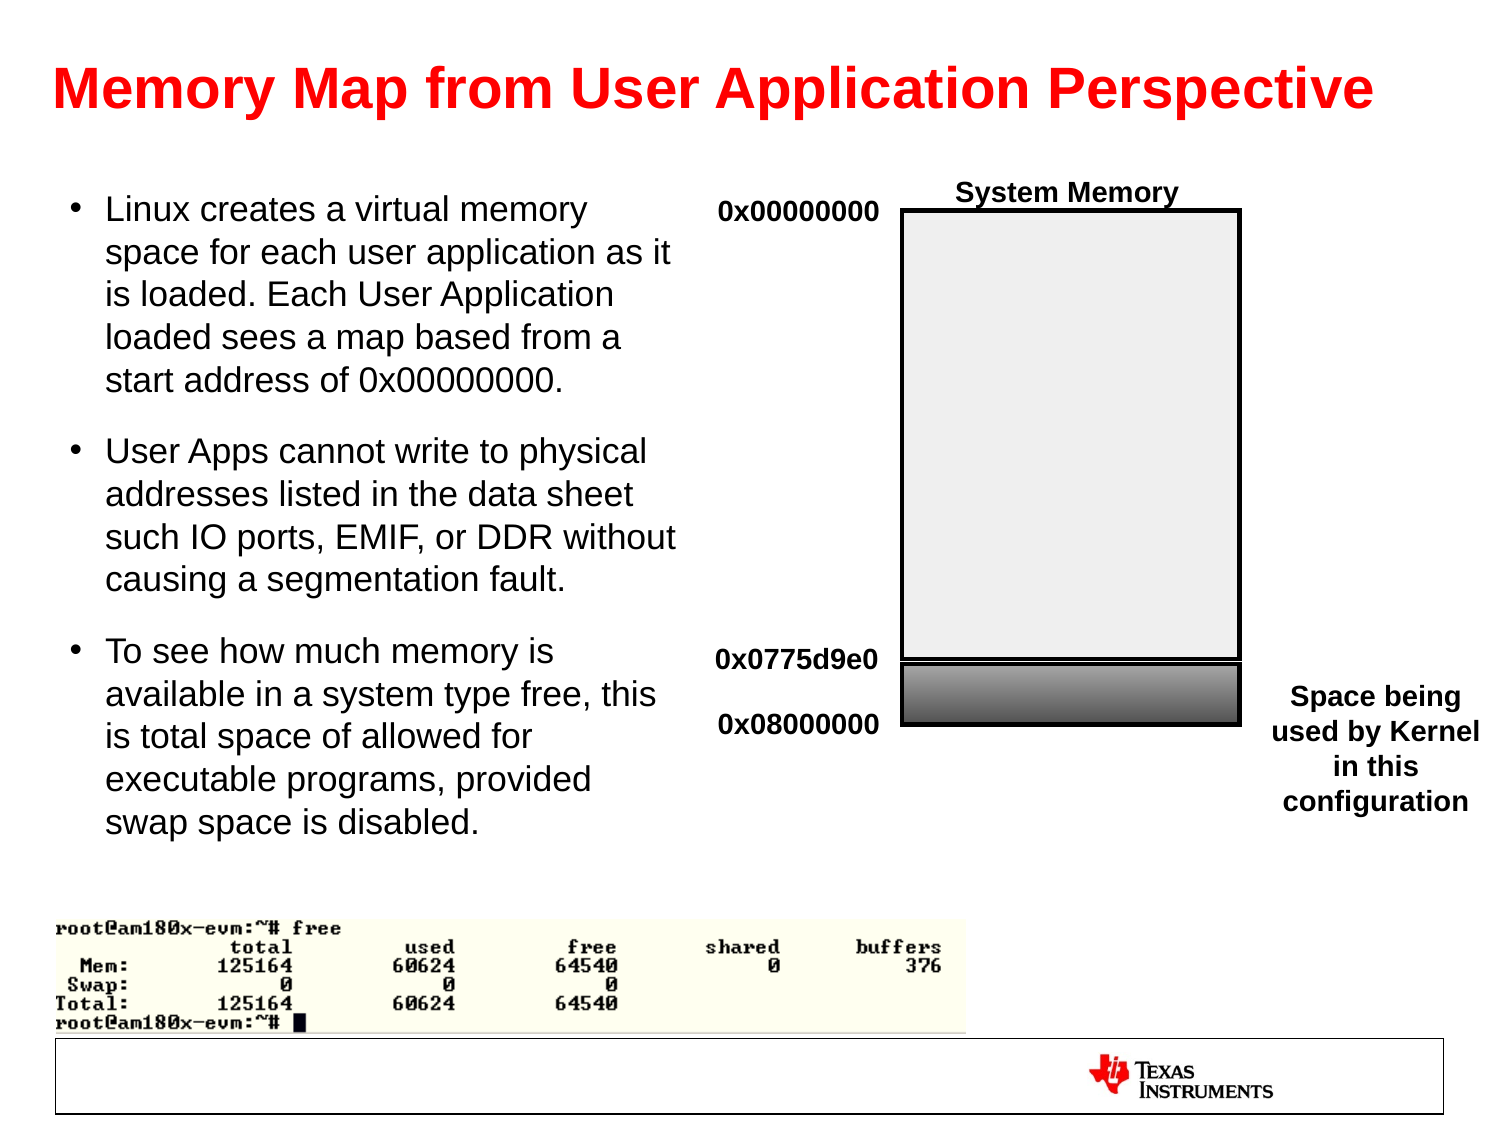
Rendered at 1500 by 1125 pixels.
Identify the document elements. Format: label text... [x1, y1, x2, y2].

text_box 0x08000000 [693, 697, 896, 748]
list Linux creates a virtual memory space for each user application as it is loaded. Each User Application loaded sees a map based from a start address of 0x00000000. User Apps cannot write to physical addresses listed in the data sheet such IO ports, EMIF, or DDR without causing a segmentation fault. To see how much memory is available in a system type free, this is total space of allowed for executable programs, provided swap space is disabled. [54, 178, 694, 862]
picture [1087, 1052, 1274, 1099]
text_box Space being used by Kernel in this configuration [1251, 669, 1500, 825]
text_box 0x00000000 [692, 185, 895, 236]
title Memory Map from User Application Perspective [37, 23, 1426, 158]
picture [56, 919, 966, 1034]
text_box 0x0775d9e0 [691, 632, 894, 683]
text_box System Memory [926, 165, 1209, 217]
text_box [902, 211, 1240, 659]
text_box [902, 664, 1240, 725]
